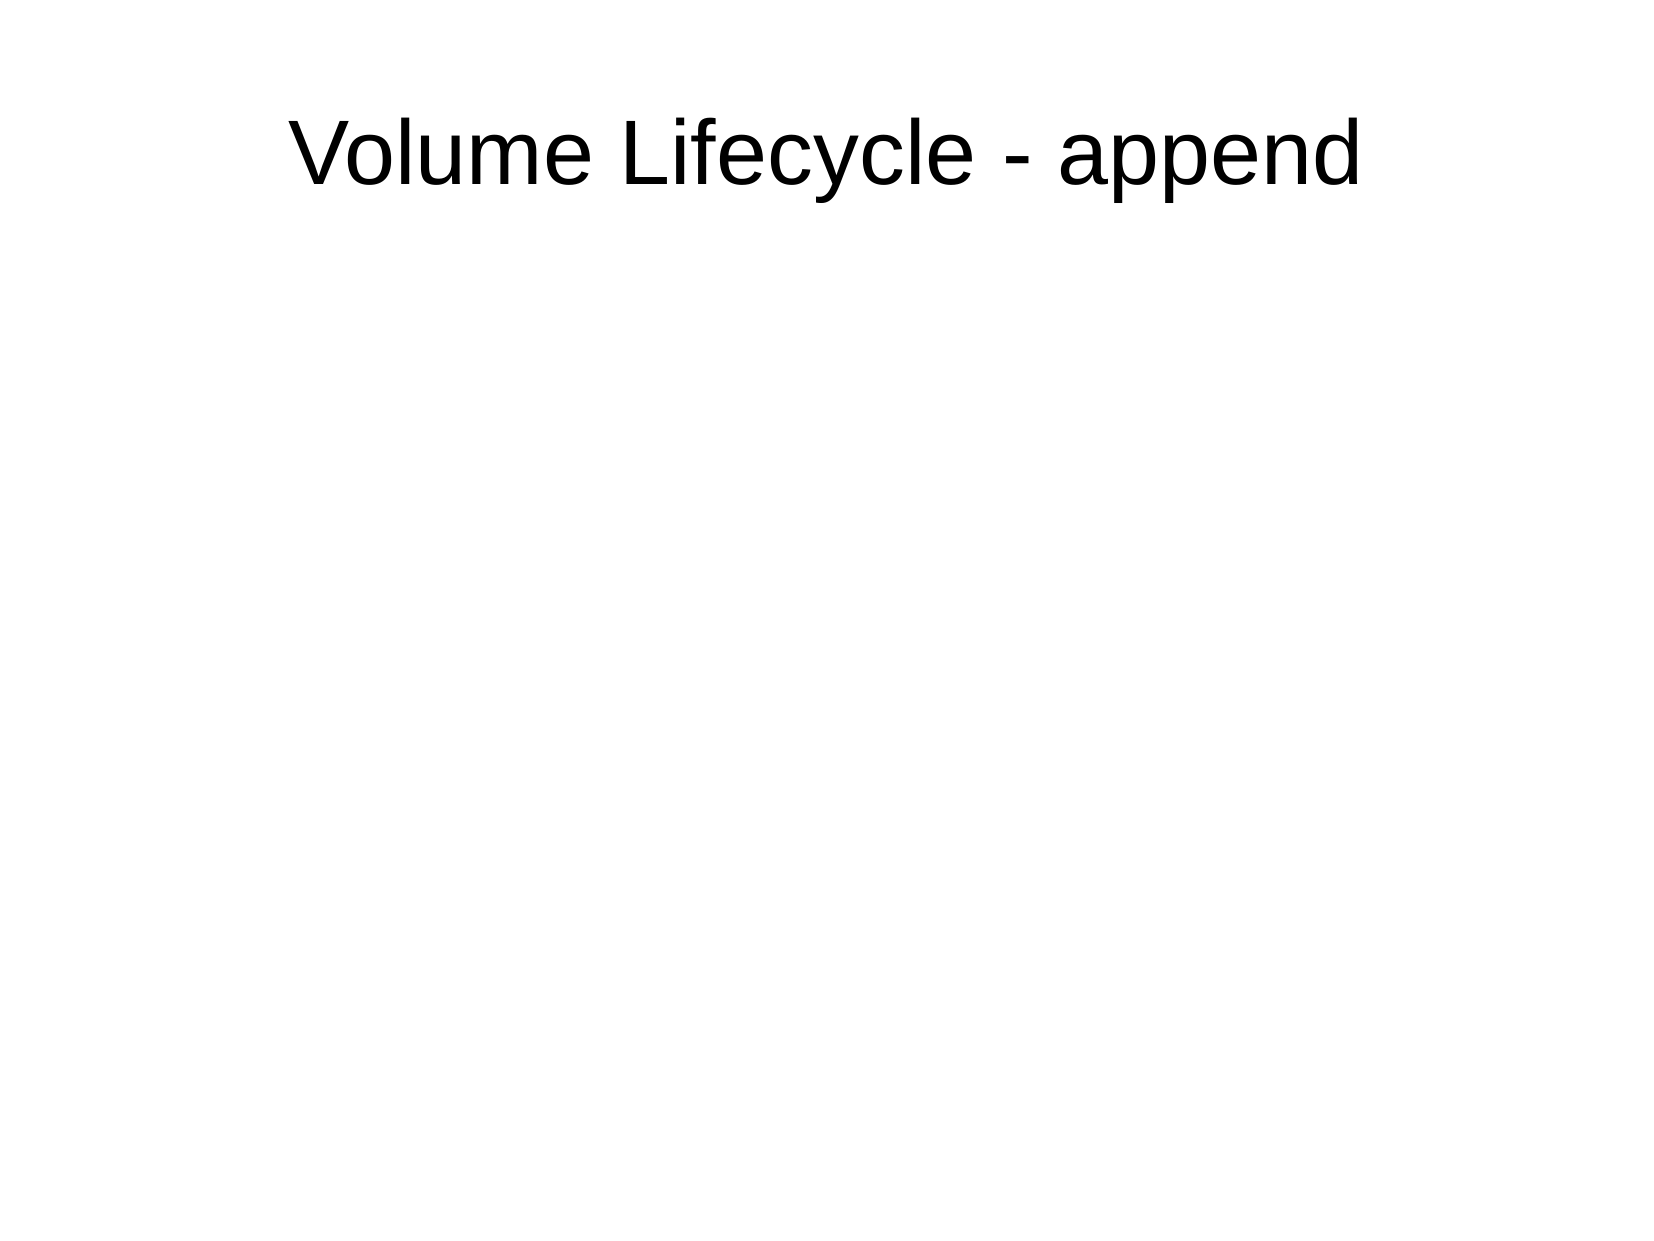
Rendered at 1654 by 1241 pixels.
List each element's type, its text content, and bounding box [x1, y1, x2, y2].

title Volume Lifecycle - append [82, 49, 1571, 257]
